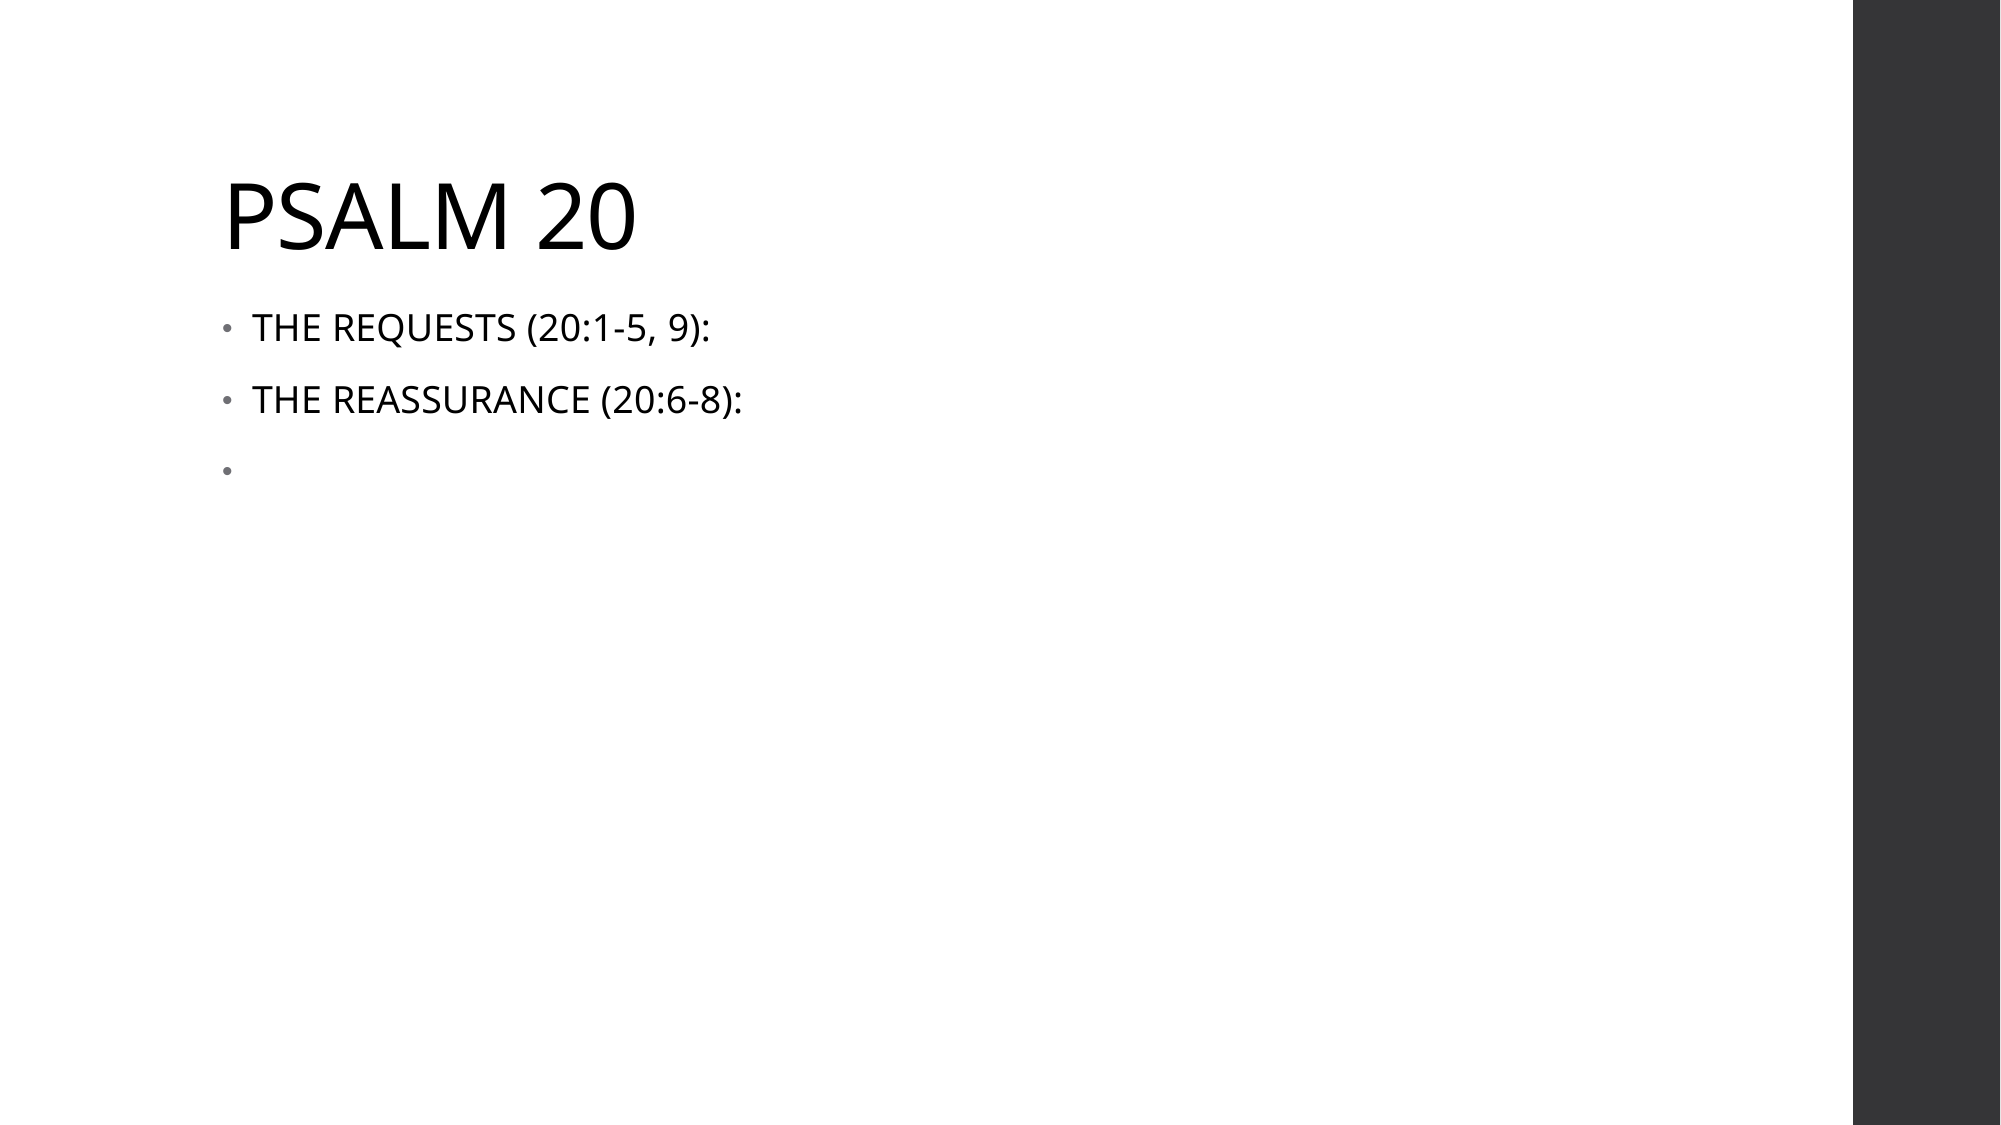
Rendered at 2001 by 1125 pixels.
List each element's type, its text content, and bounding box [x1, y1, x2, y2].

list THE REQUESTS (20:1-5, 9): THE REASSURANCE (20:6-8): [206, 299, 1617, 1014]
title PSALM 20 [206, 60, 1797, 278]
